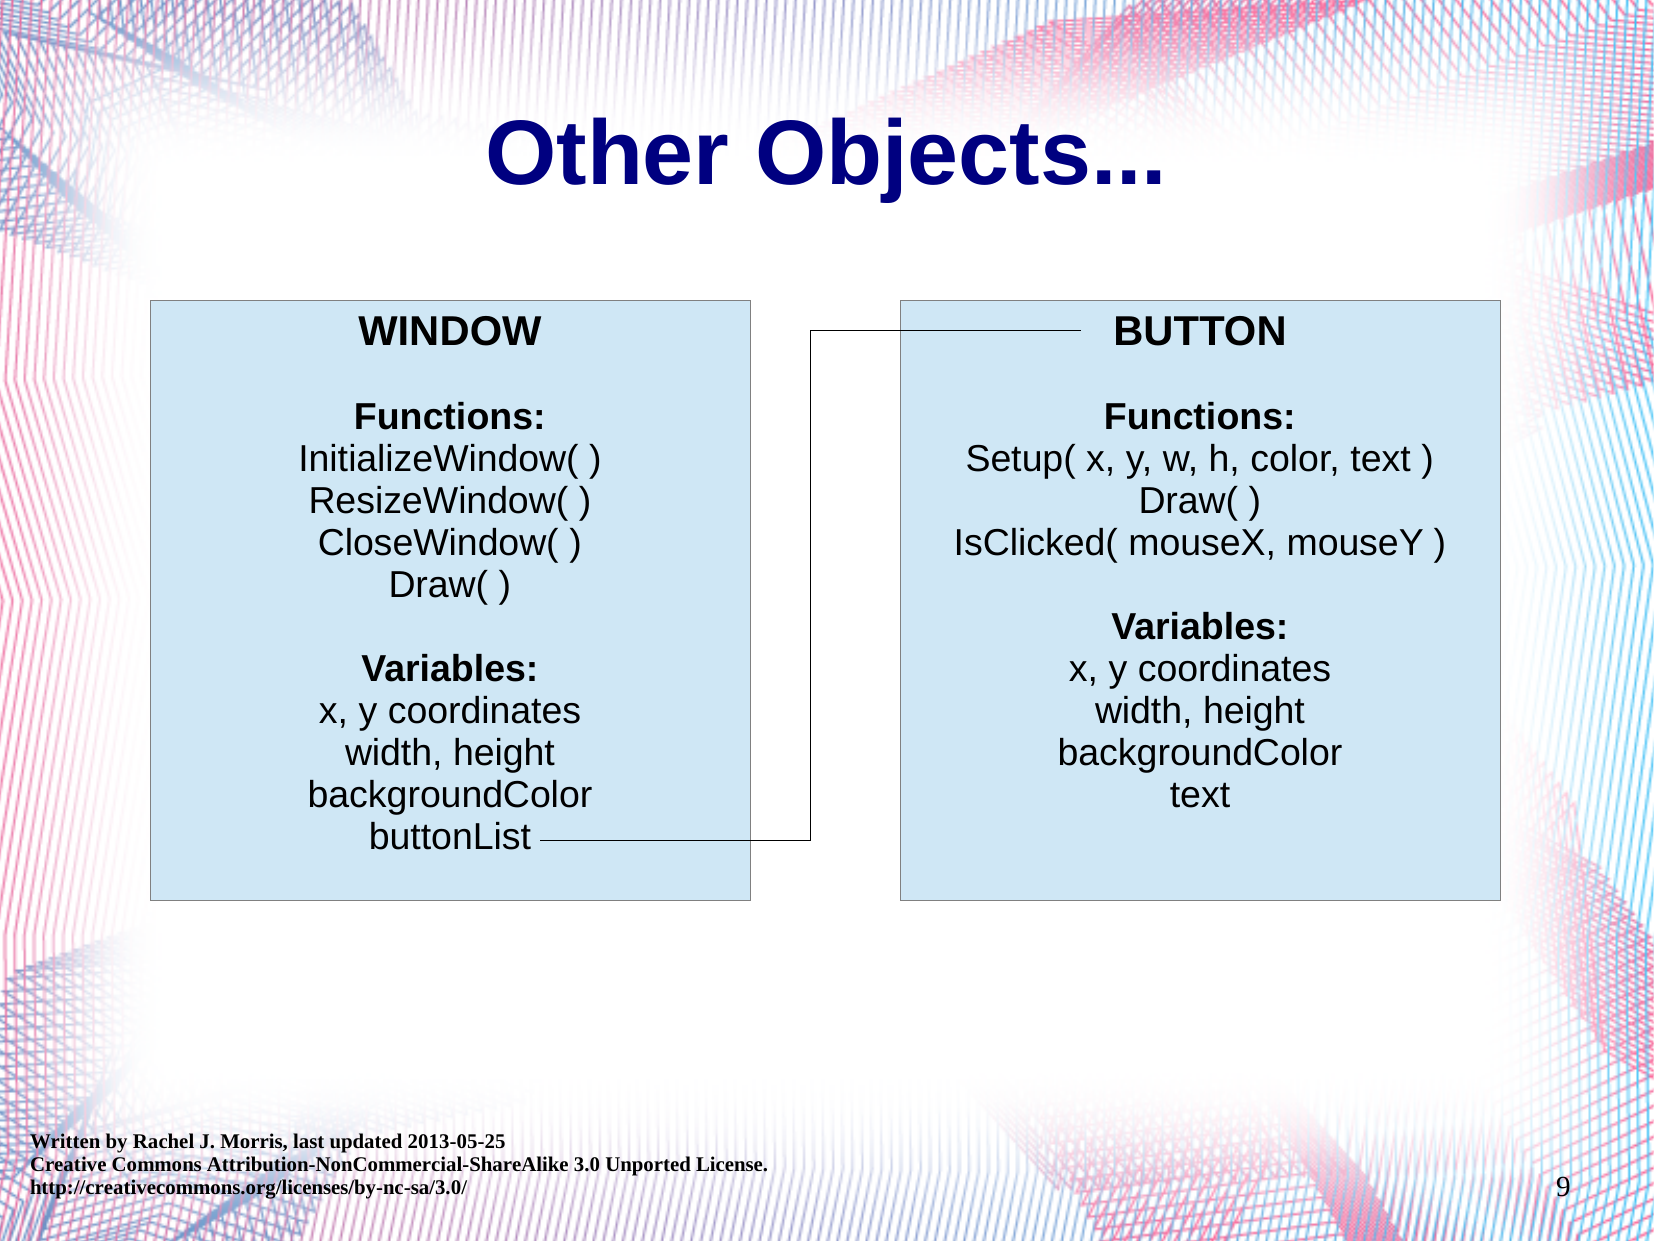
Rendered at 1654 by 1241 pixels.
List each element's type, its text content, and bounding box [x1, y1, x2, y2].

title Other Objects... [82, 49, 1571, 257]
text_box BUTTON Functions: Setup( x, y, w, h, color, text ) Draw( ) IsClicked( mouseX, mouseY ) Variables: x, y coordinates width, height backgroundColor text [900, 300, 1501, 901]
picture [0, 0, 1654, 1241]
text_box WINDOW Functions: InitializeWindow( ) ResizeWindow( ) CloseWindow( ) Draw( ) Variables: x, y coordinates width, height backgroundColor buttonList [150, 300, 751, 901]
